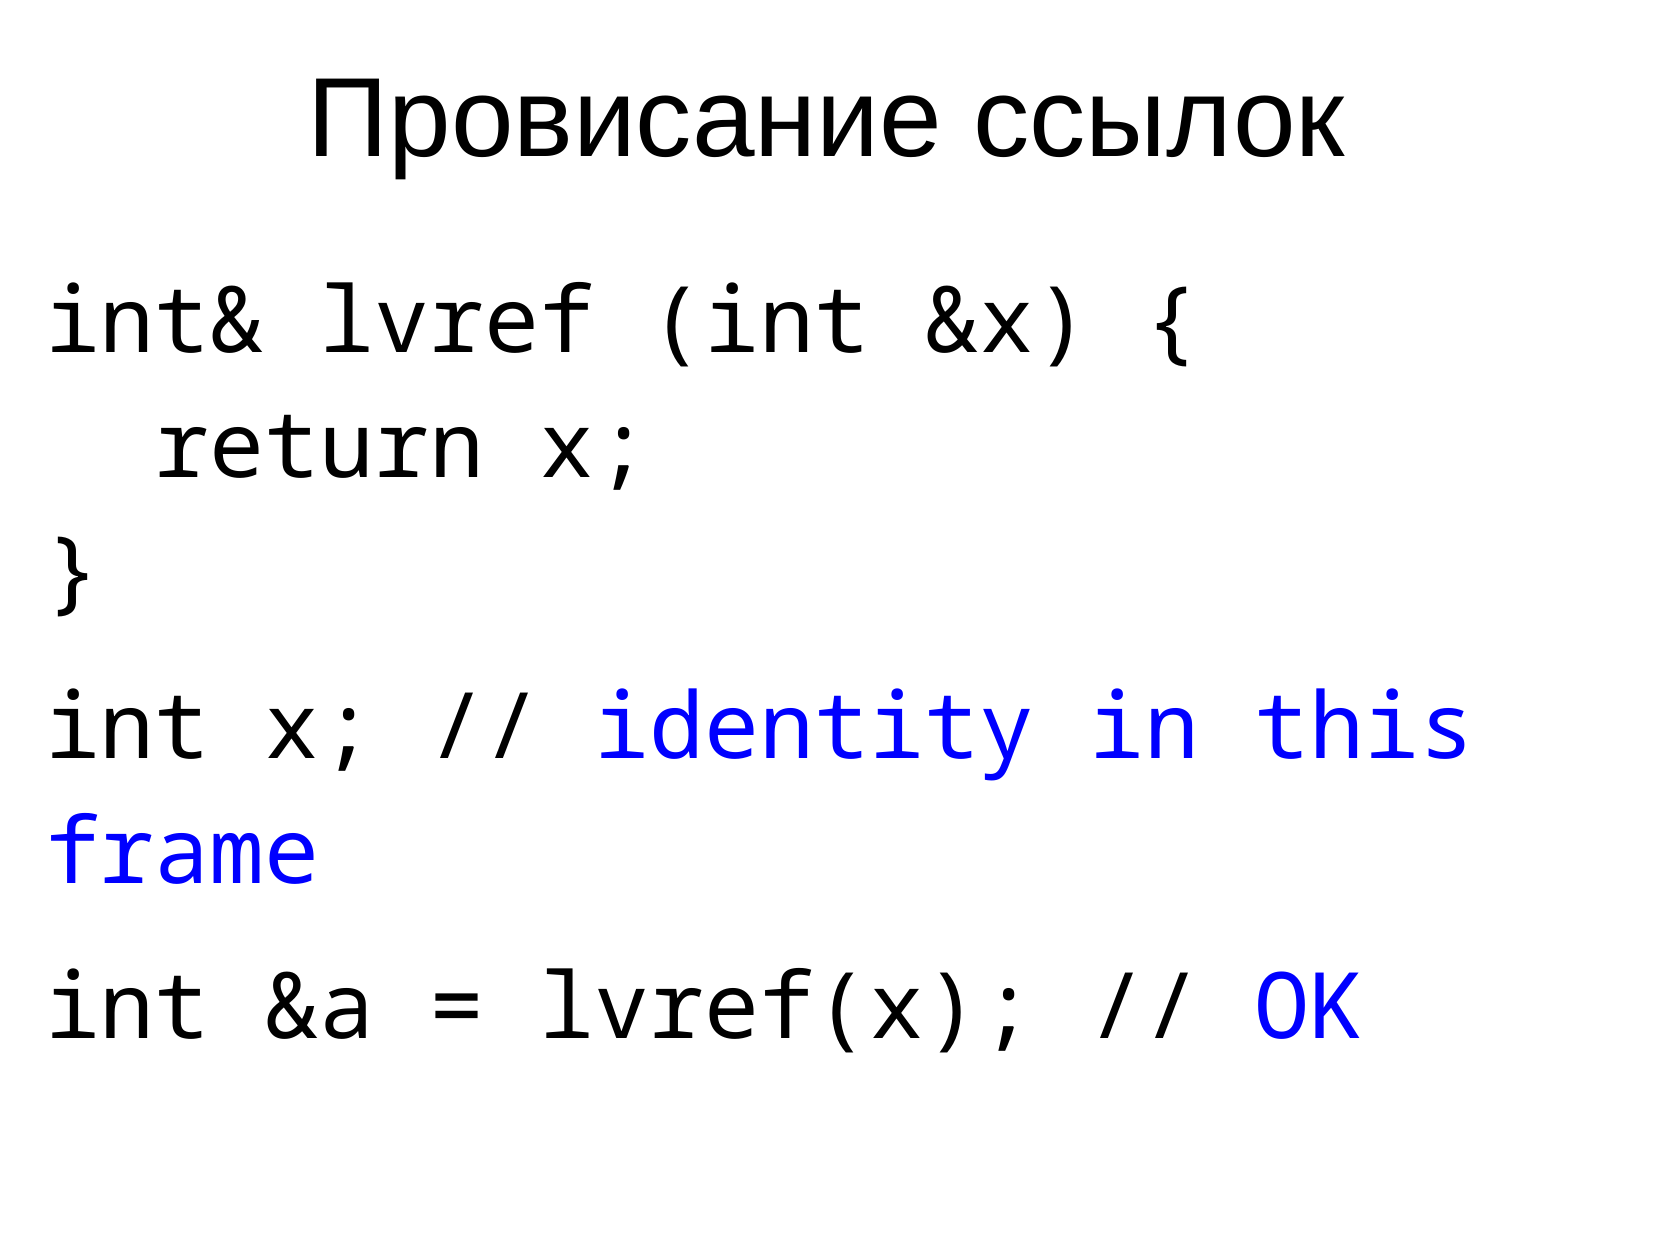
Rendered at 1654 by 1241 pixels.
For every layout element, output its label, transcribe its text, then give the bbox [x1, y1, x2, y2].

title Провисание ссылок [82, 13, 1571, 222]
list int& lvref (int &x) { return x; } int x; // identity in this frame int &a = lvref(x); // OK [45, 255, 1583, 1186]
